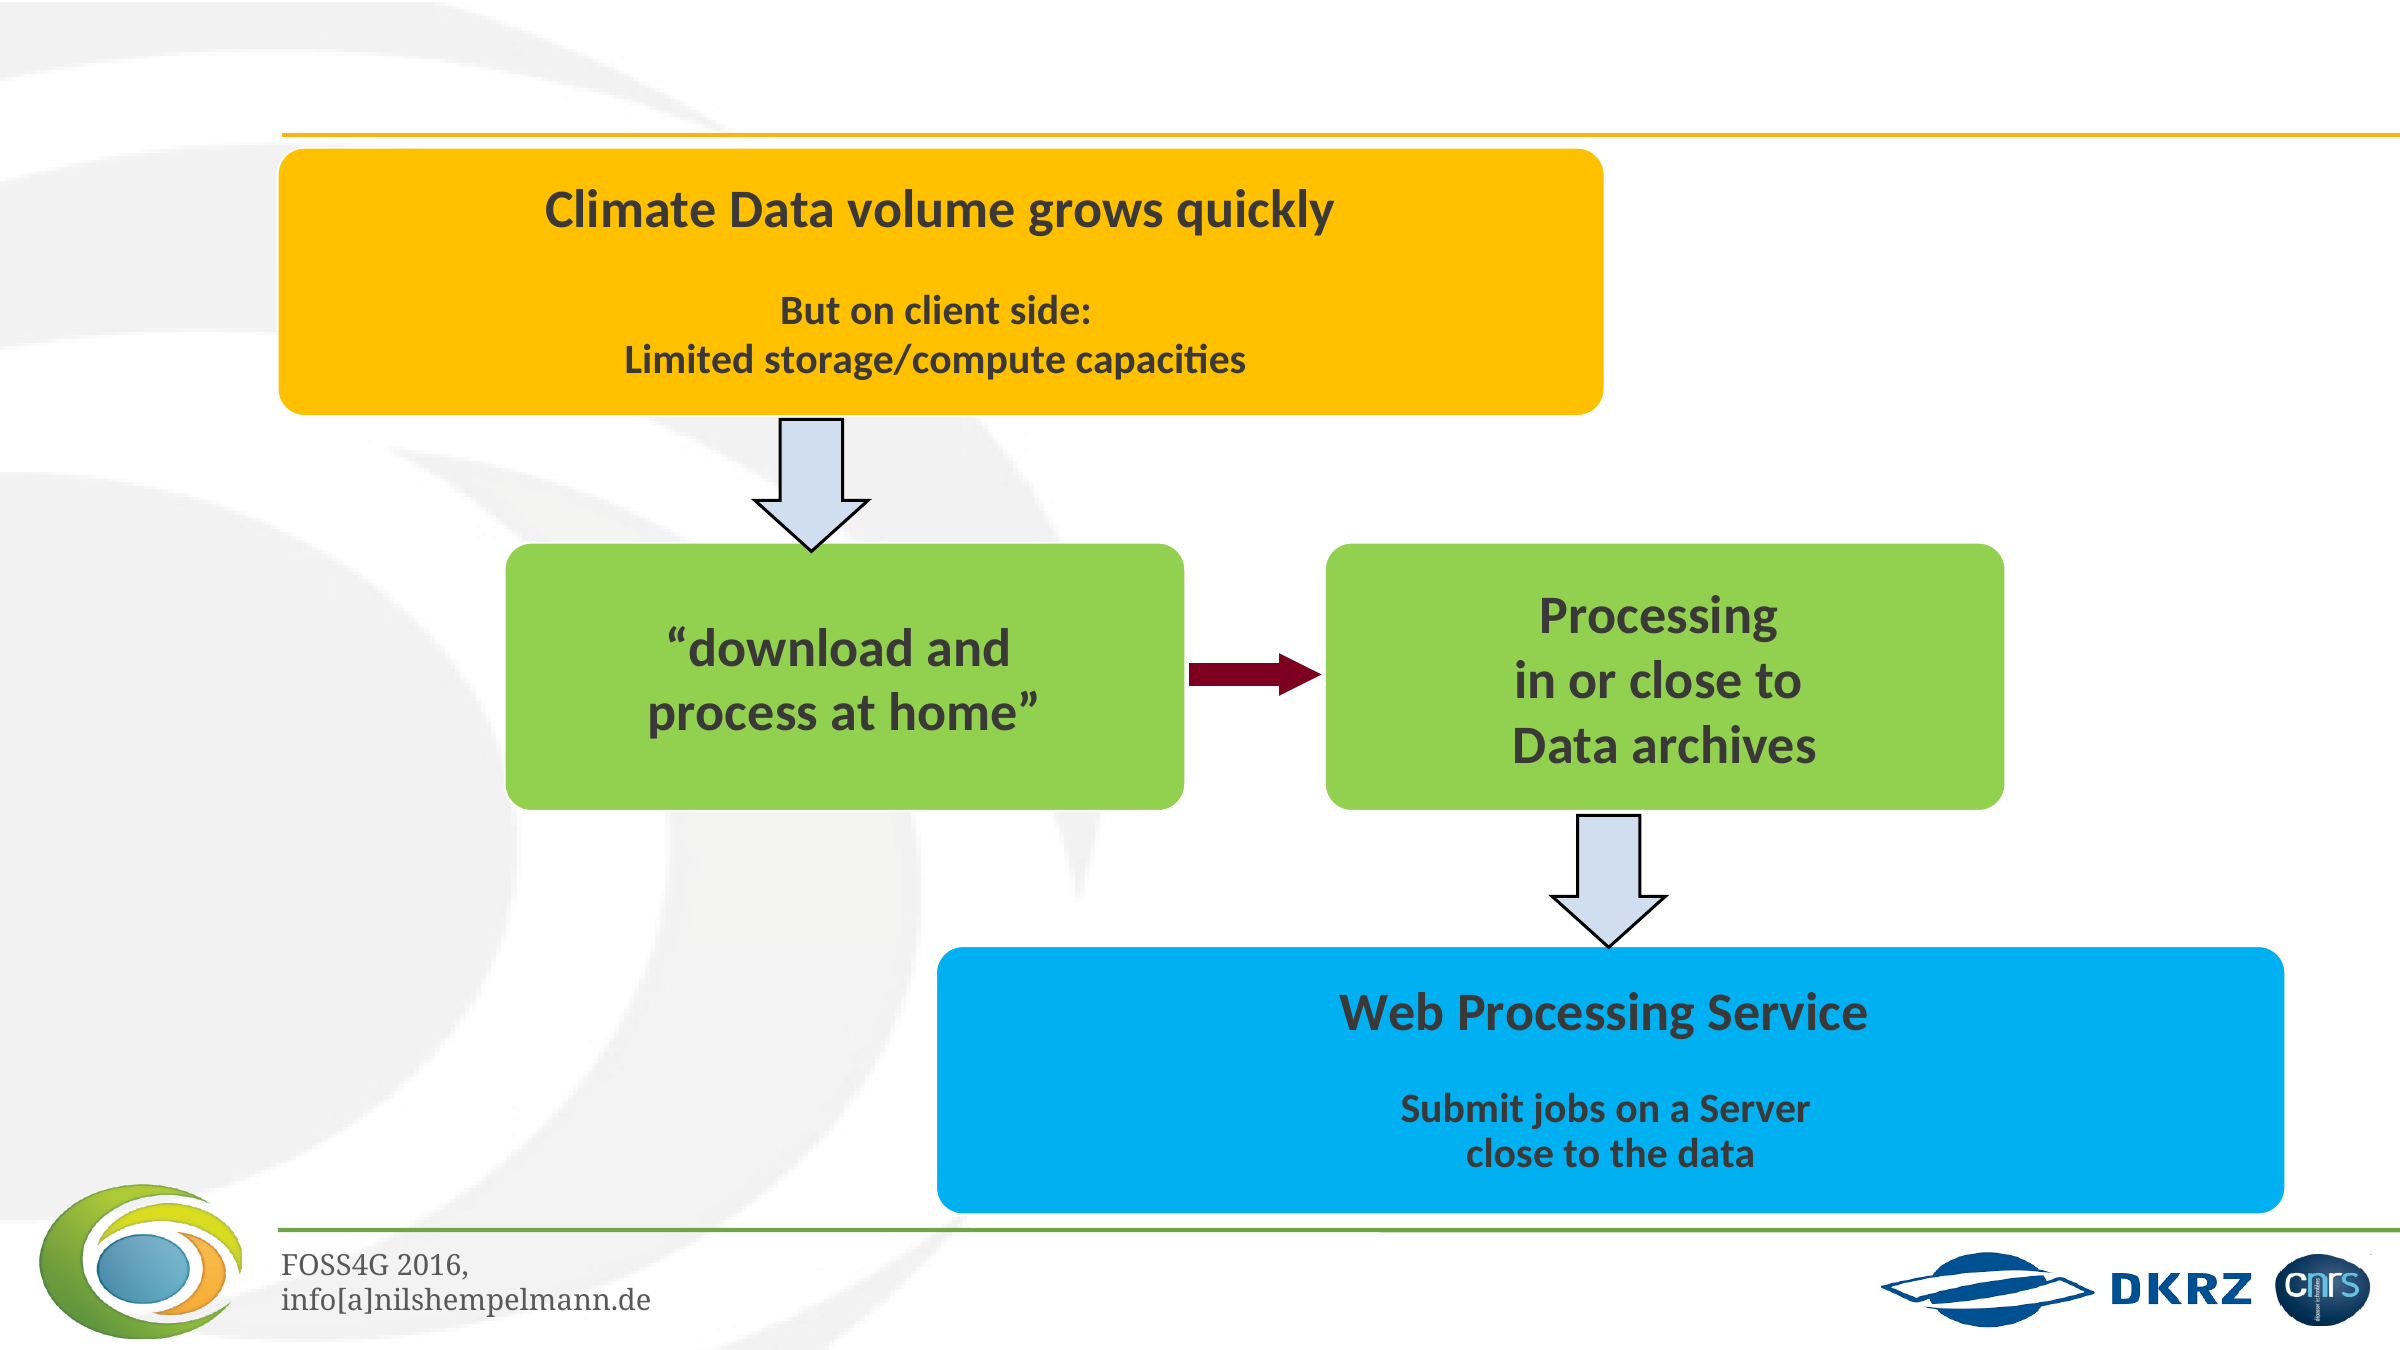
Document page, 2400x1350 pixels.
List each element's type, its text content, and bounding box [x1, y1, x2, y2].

picture [0, 0, 2400, 1350]
text_box [754, 419, 869, 552]
text_box Web Processing Service Submit jobs on a Server close to the data [936, 946, 2286, 1215]
text_box [1552, 815, 1666, 948]
text_box Climate Data volume grows quickly But on client side: Limited storage/compute capacities [277, 147, 1605, 417]
text_box Processing in or close to Data archives [1324, 542, 2006, 812]
text_box “download and process at home” [504, 542, 1186, 812]
